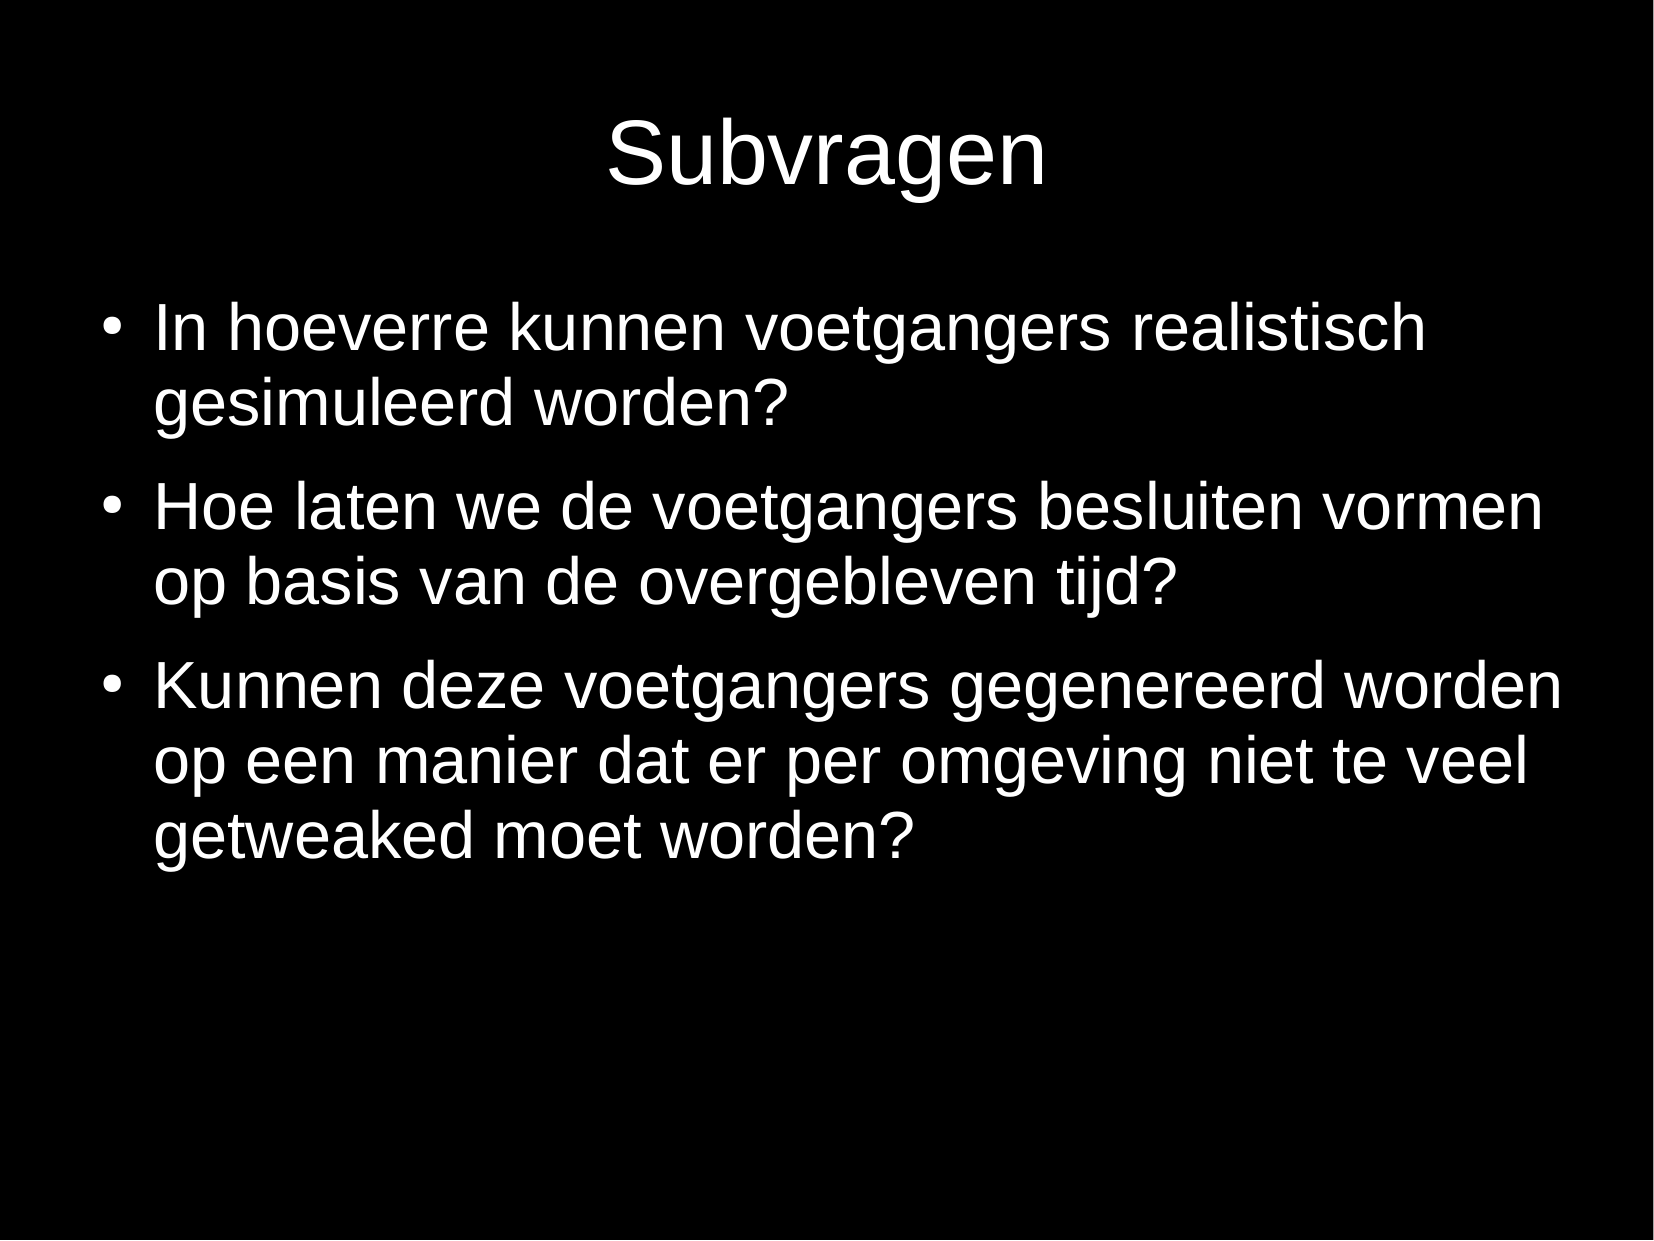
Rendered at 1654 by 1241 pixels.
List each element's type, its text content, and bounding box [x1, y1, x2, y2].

title Subvragen [82, 56, 1571, 250]
list In hoeverre kunnen voetgangers realistisch gesimuleerd worden? Hoe laten we de voetgangers besluiten vormen op basis van de overgebleven tijd? Kunnen deze voetgangers gegenereerd worden op een manier dat er per omgeving niet te veel getweaked moet worden? [82, 290, 1571, 1094]
